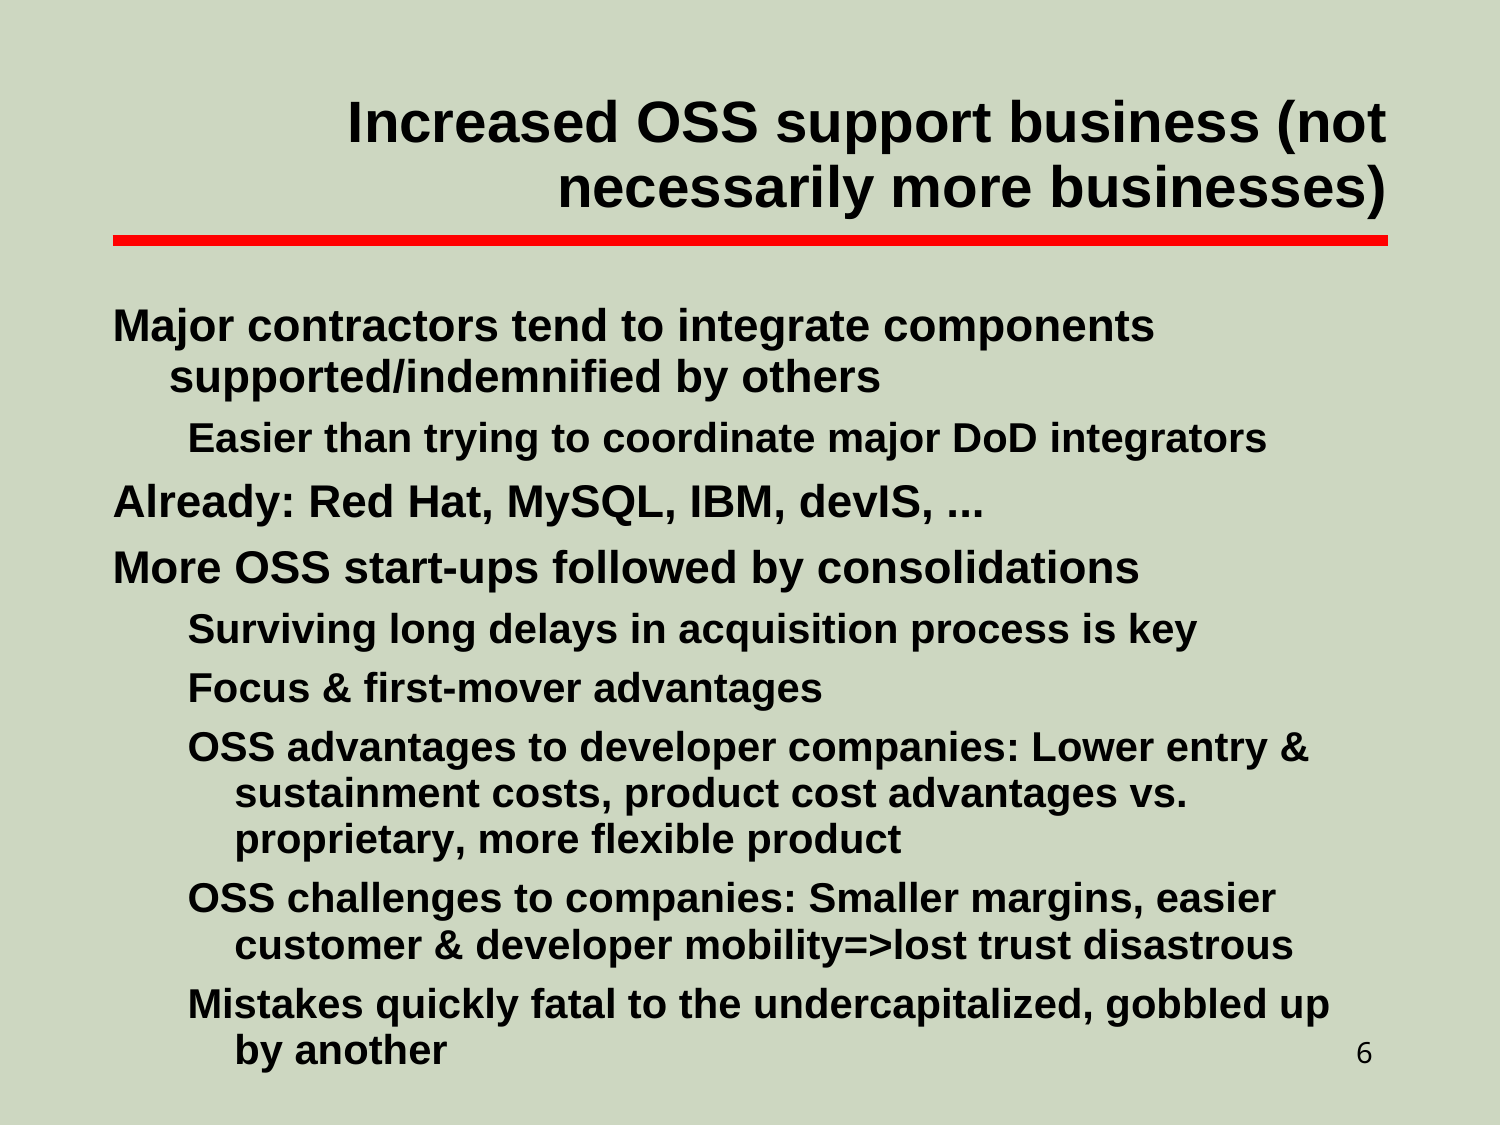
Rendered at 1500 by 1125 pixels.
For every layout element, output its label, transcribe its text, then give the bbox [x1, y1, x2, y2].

title Increased OSS support business (not necessarily more businesses) [337, 89, 1388, 220]
list Major contractors tend to integrate components supported/indemnified by others Easier than trying to coordinate major DoD integrators Already: Red Hat, MySQL, IBM, devIS, ... More OSS start-ups followed by consolidations Surviving long delays in acquisition process is key Focus & first-mover advantages OSS advantages to developer companies: Lower entry & sustainment costs, product cost advantages vs. proprietary, more flexible product OSS challenges to companies: Smaller margins, easier customer & developer mobility=>lost trust disastrous Mistakes quickly fatal to the undercapitalized, gobbled up by another [112, 299, 1388, 1098]
